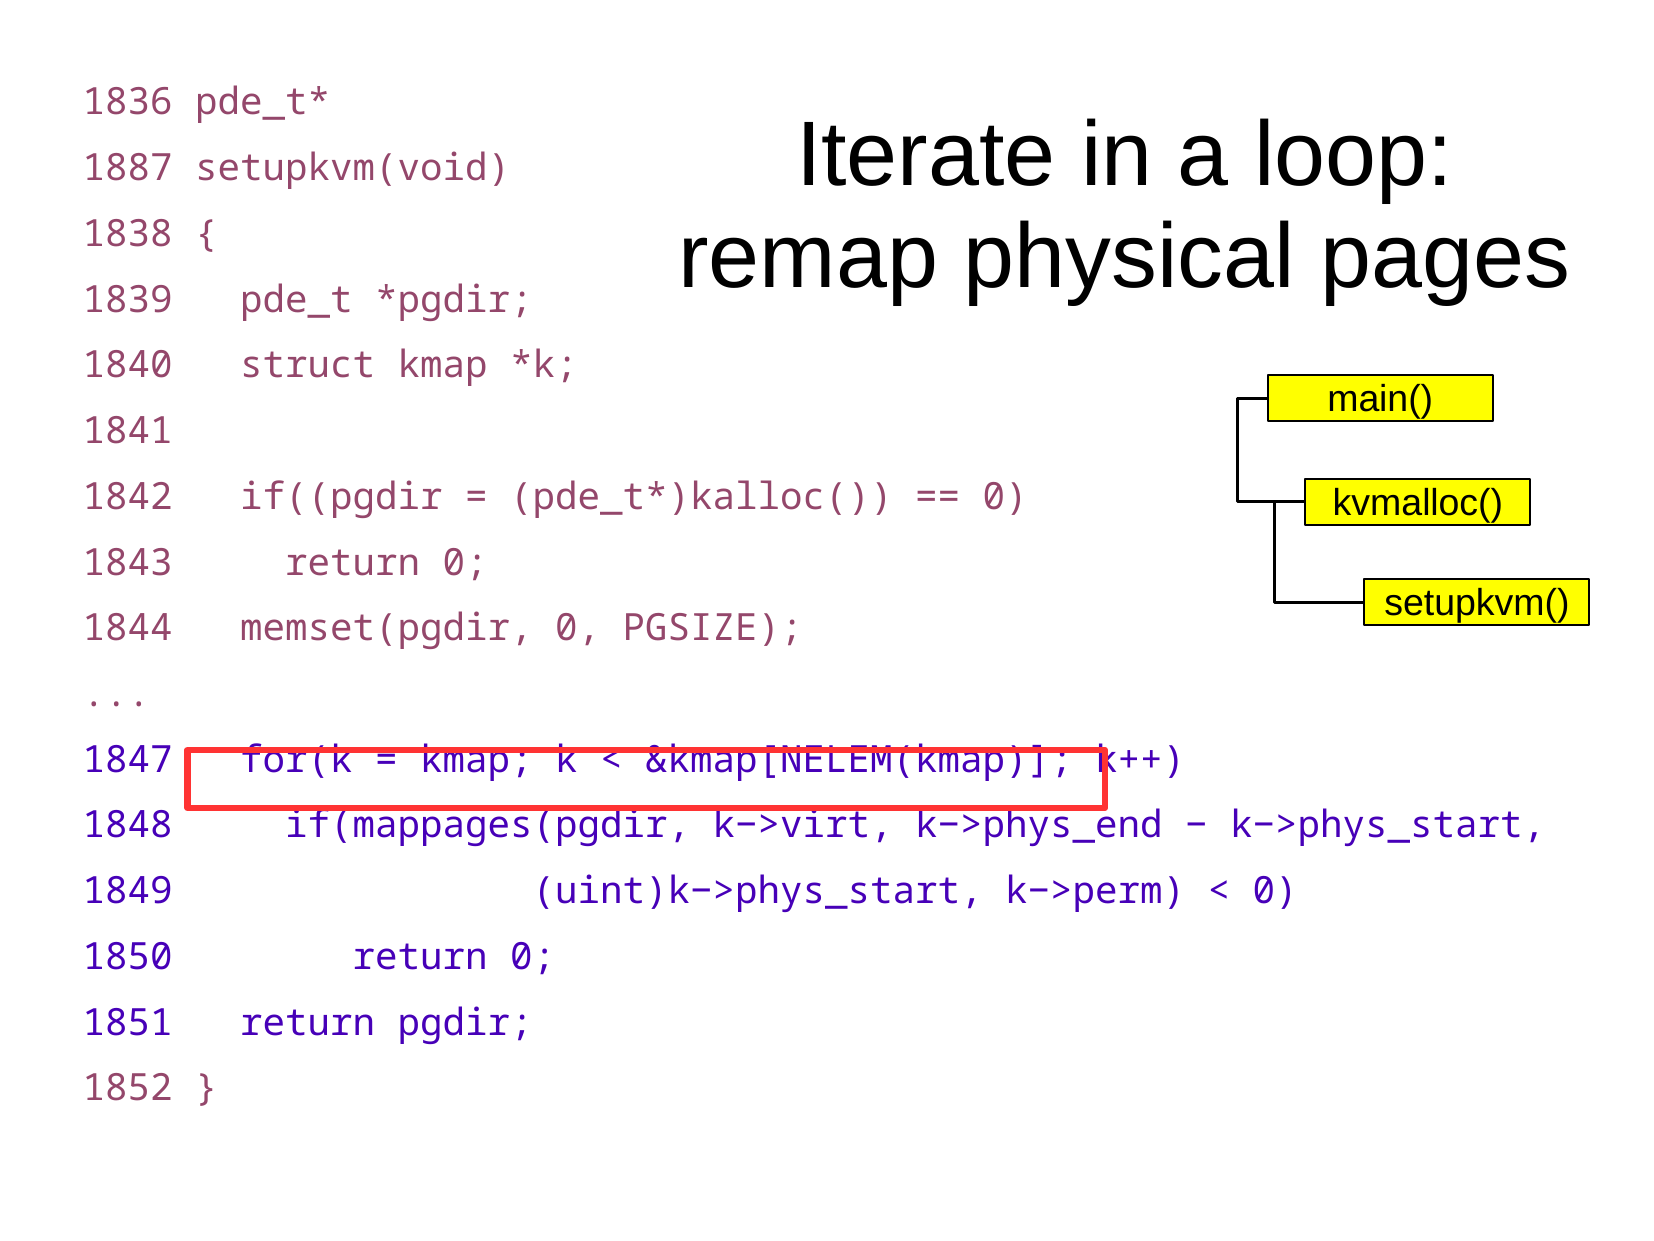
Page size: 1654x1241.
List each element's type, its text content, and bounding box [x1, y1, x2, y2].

title Iterate in a loop: remap physical pages [675, 100, 1576, 308]
text_box setupkvm() [1364, 579, 1590, 626]
text_box main() [1267, 375, 1493, 422]
text_box kvmalloc() [1305, 478, 1531, 526]
list 1836 pde_t* 1887 setupkvm(void) 1838 { 1839 pde_t *pgdir; 1840 struct kmap *k; 1841 1842 if((pgdir = (pde_t*)kalloc()) == 0) 1843 return 0; 1844 memset(pgdir, 0, PGSIZE); ... 1847 for(k = kmap; k < &kmap[NELEM(kmap)]; k++) 1848 if(mappages(pgdir, k−>virt, k−>phys_end − k−>phys_start, 1849 (uint)k−>phys_start, k−>perm) < 0) 1850 return 0; 1851 return pgdir; 1852 } [82, 75, 1571, 1163]
